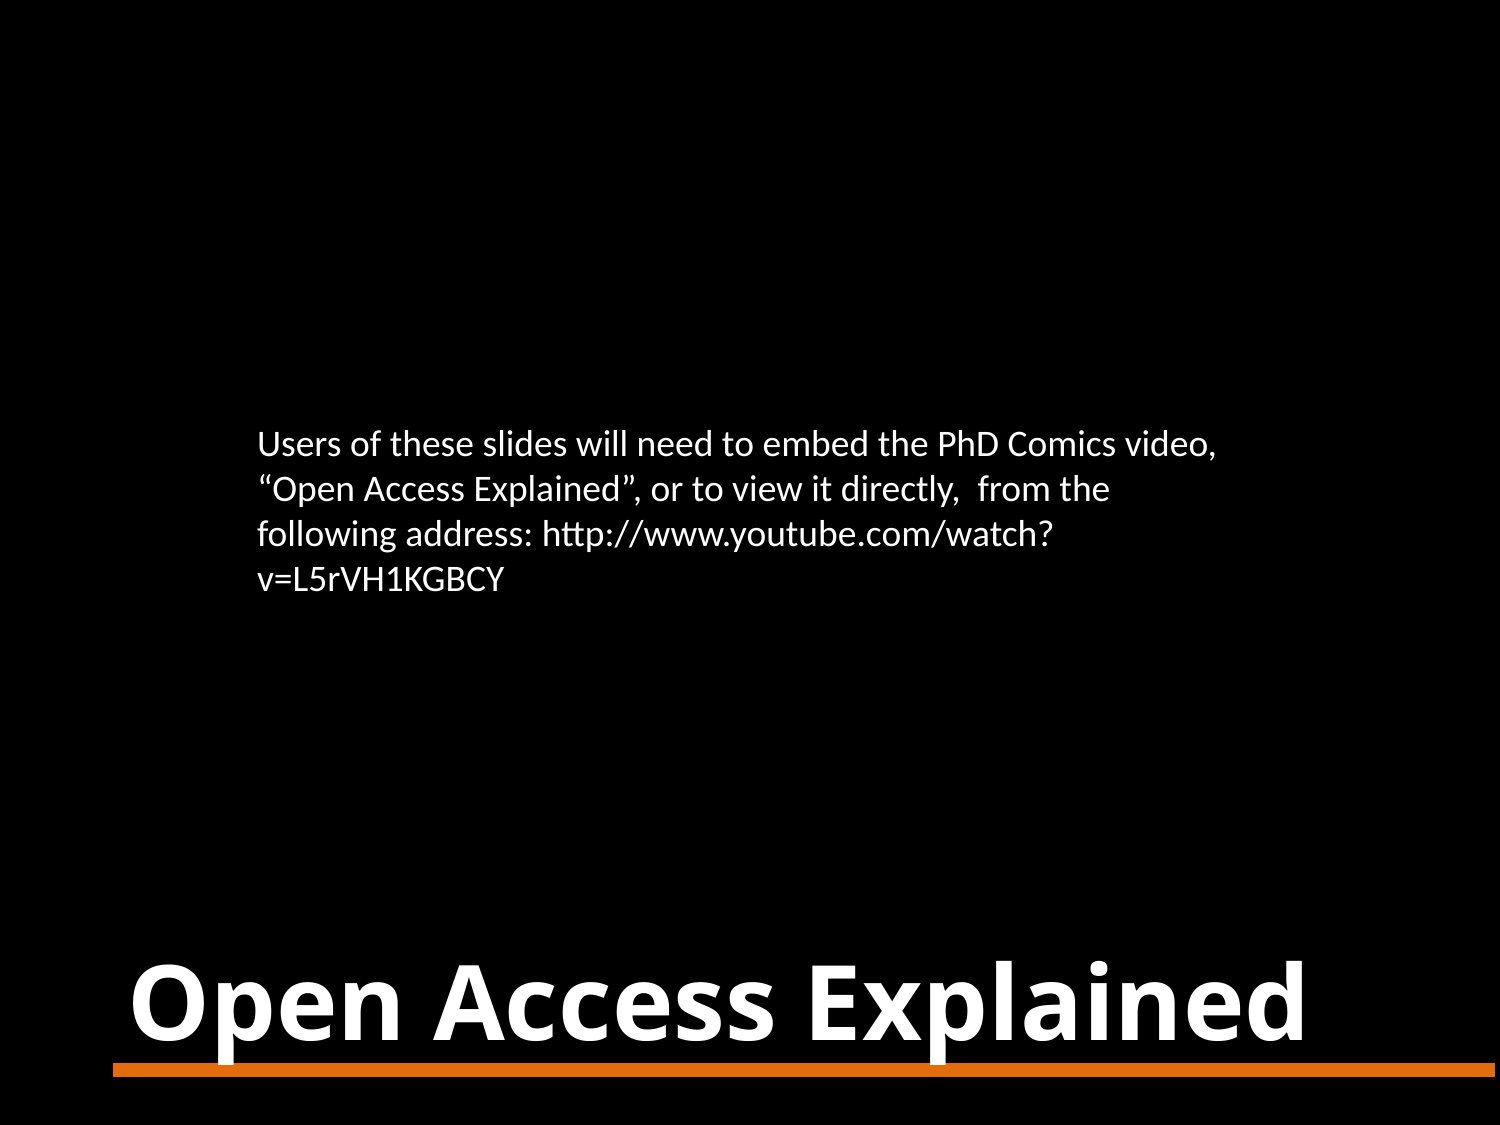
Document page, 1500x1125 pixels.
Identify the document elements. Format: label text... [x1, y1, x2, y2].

text_box Users of these slides will need to embed the PhD Comics video, “Open Access Explained”, or to view it directly, from the following address: http://www.youtube.com/watch?v=L5rVH1KGBCY [242, 411, 1270, 606]
text_box Open Access Explained [112, 928, 1496, 1071]
